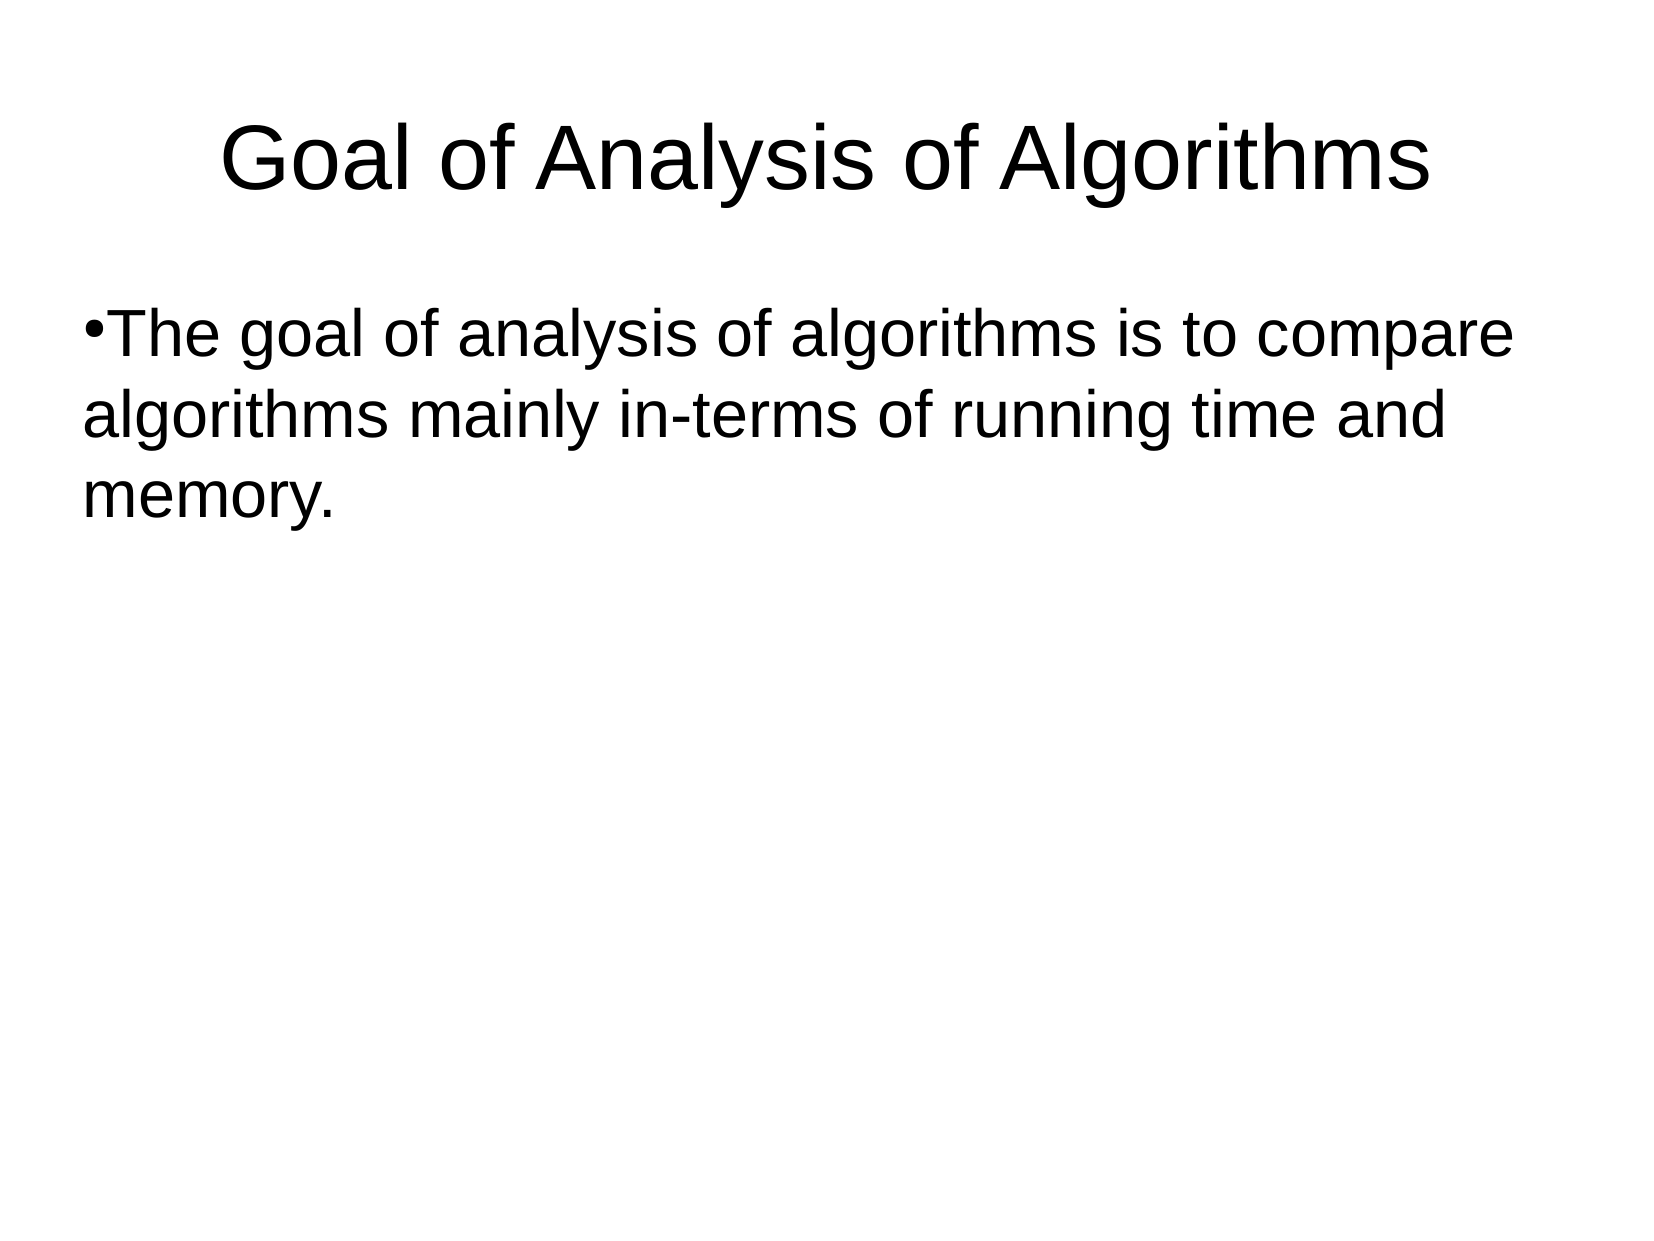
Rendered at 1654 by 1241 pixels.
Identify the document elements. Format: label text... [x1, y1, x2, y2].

title Goal of Analysis of Algorithms [82, 49, 1571, 257]
list The goal of analysis of algorithms is to compare algorithms mainly in-terms of running time and memory. [82, 290, 1571, 1010]
